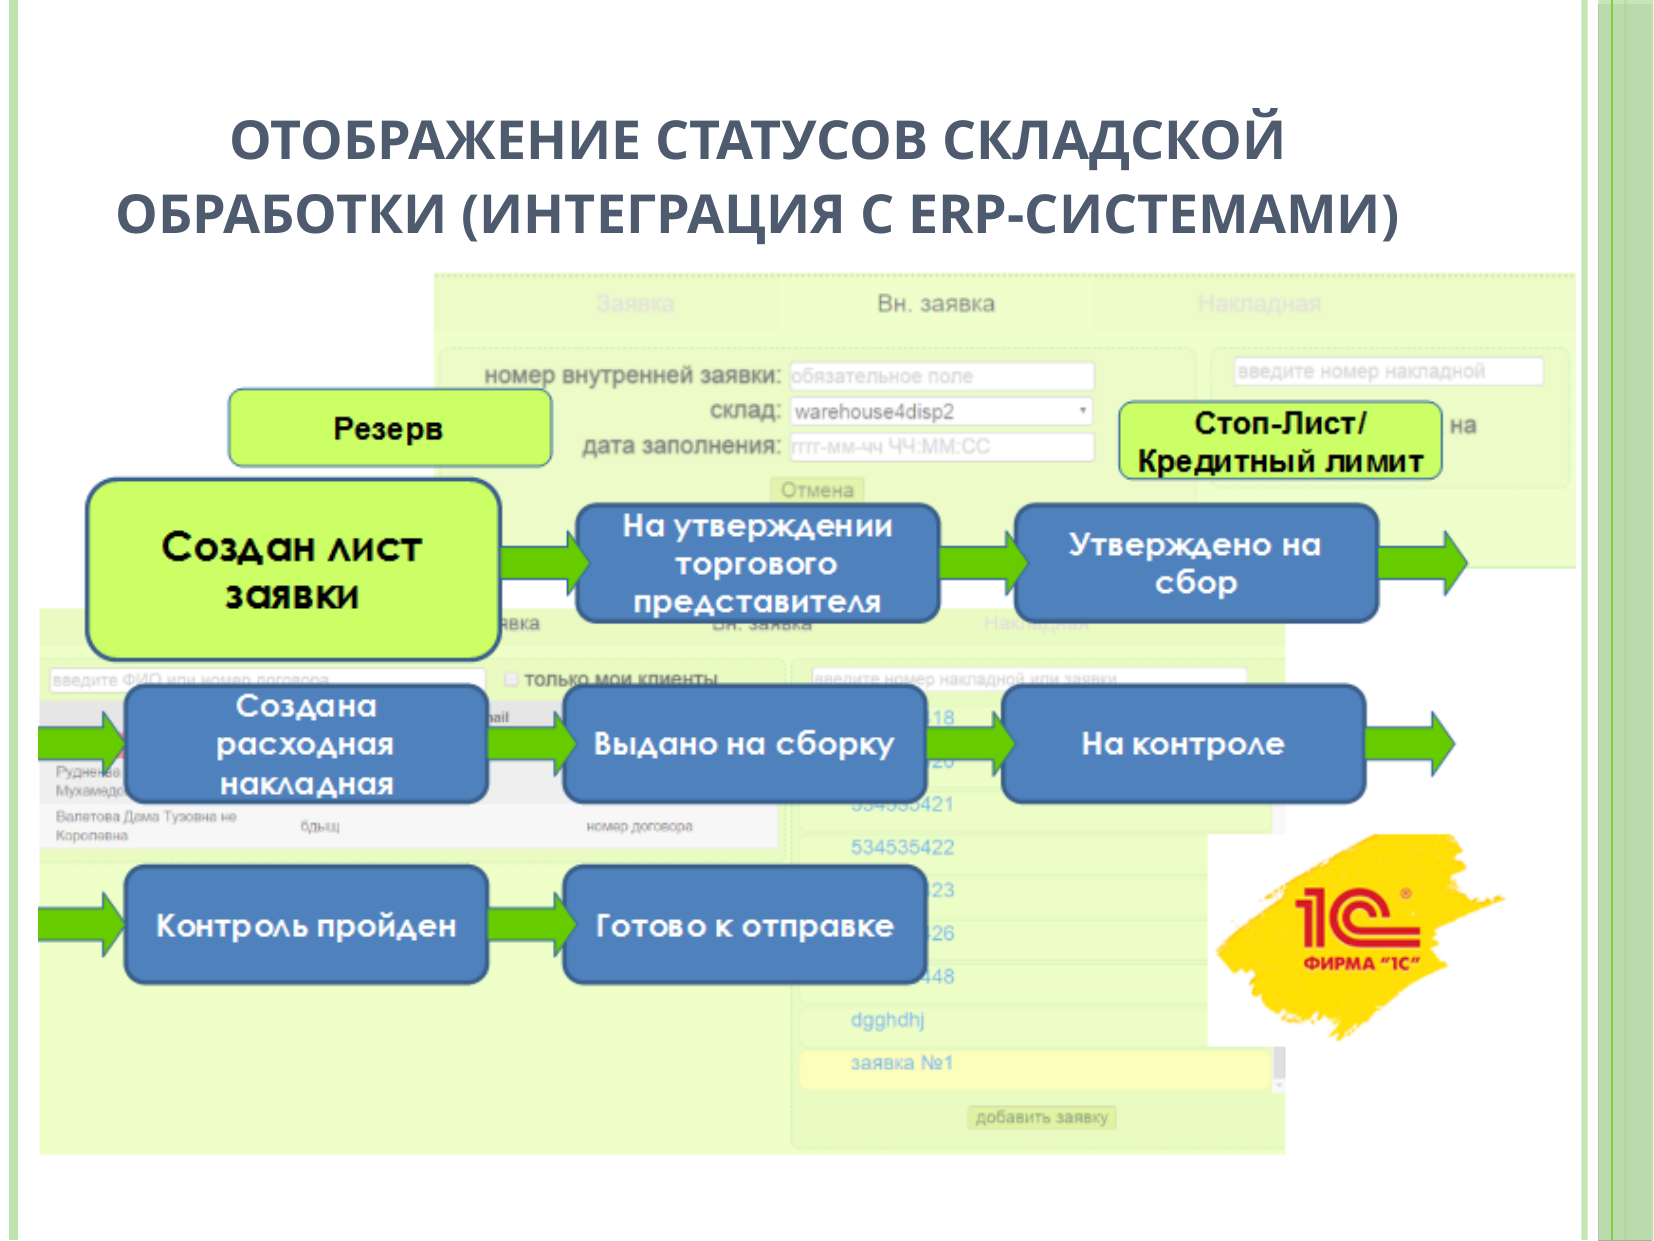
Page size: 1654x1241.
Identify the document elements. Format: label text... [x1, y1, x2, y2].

picture [38, 258, 1576, 1178]
title Отображение статусов складской обработки (интеграция с ERP-системами) [82, 49, 1433, 257]
